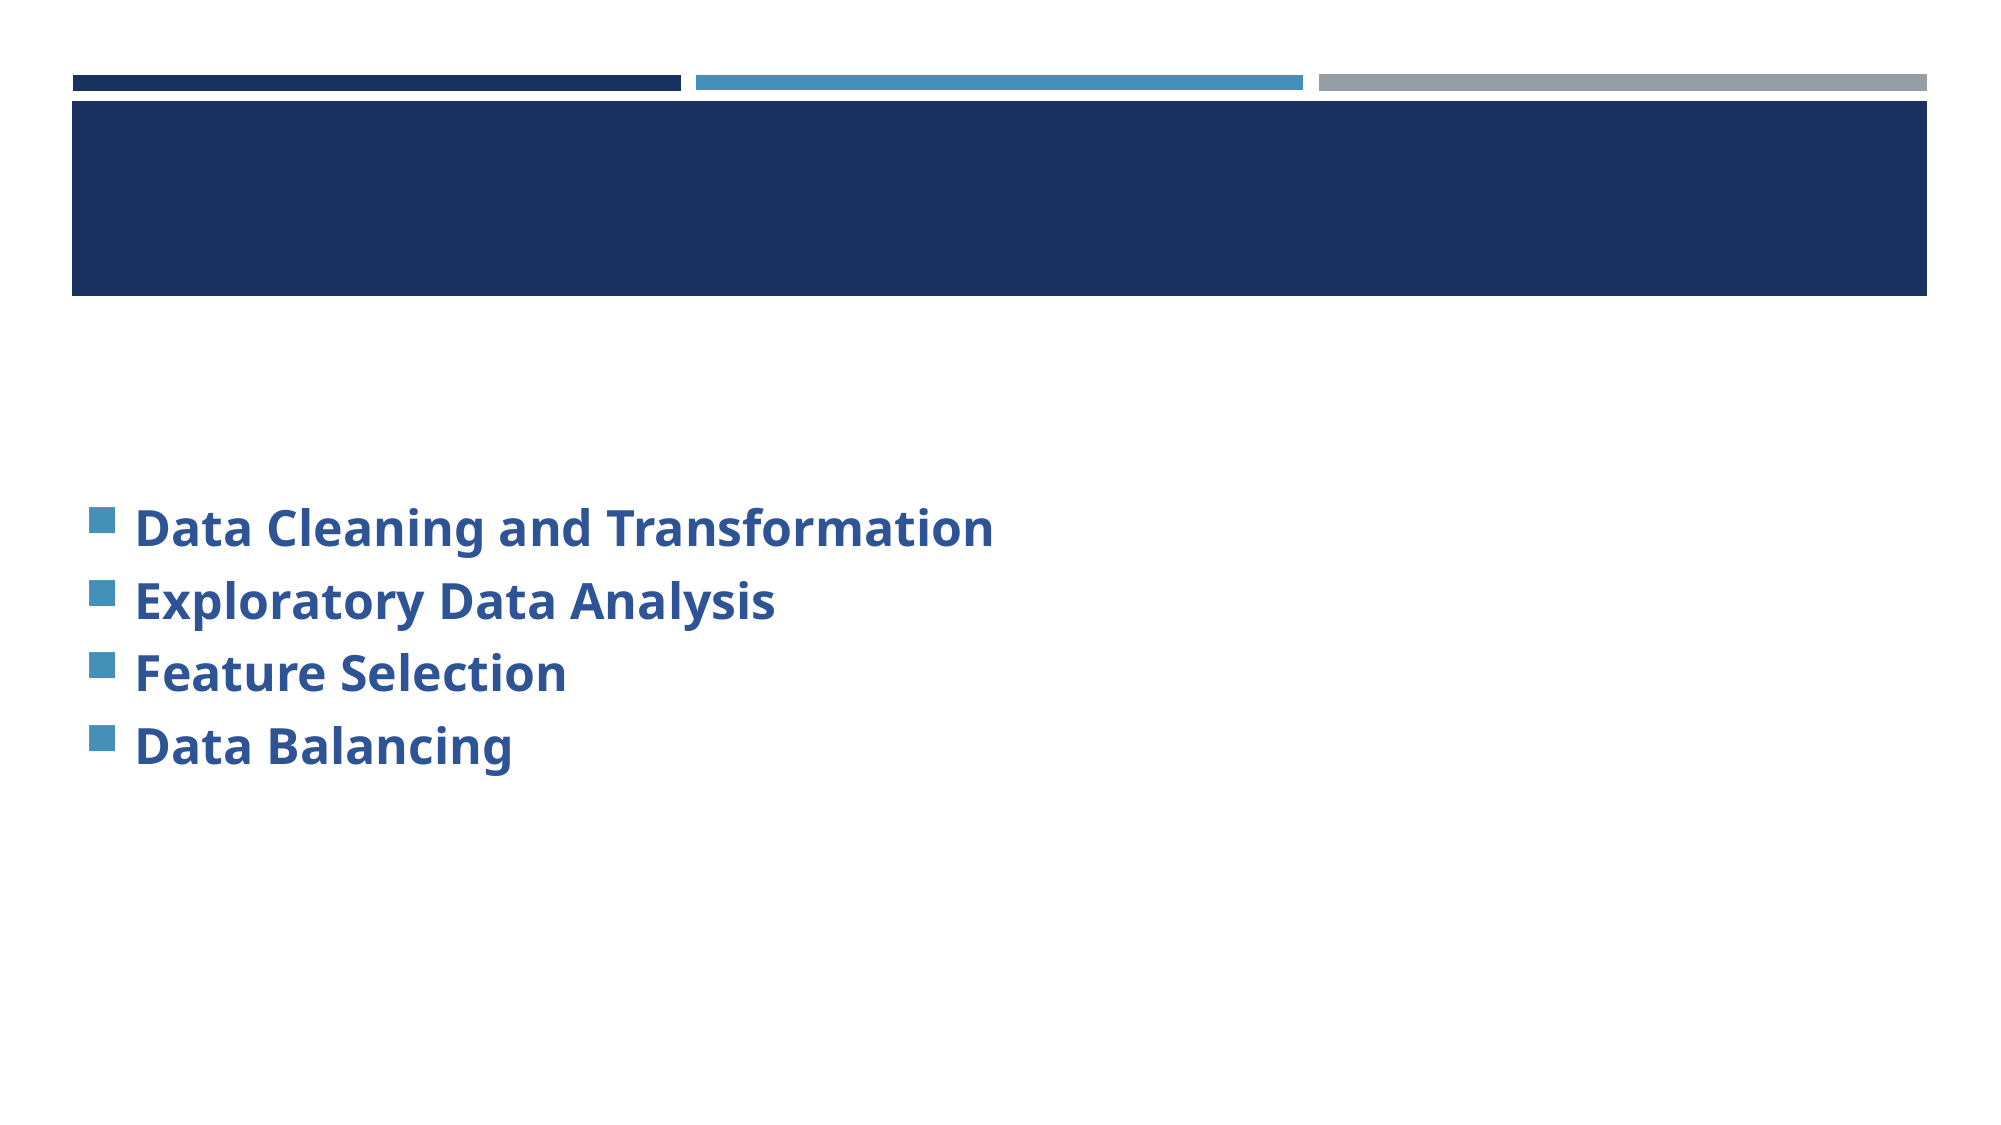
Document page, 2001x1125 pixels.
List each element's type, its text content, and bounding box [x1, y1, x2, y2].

list Data Cleaning and Transformation Exploratory Data Analysis Feature Selection Data Balancing [69, 154, 1921, 1117]
